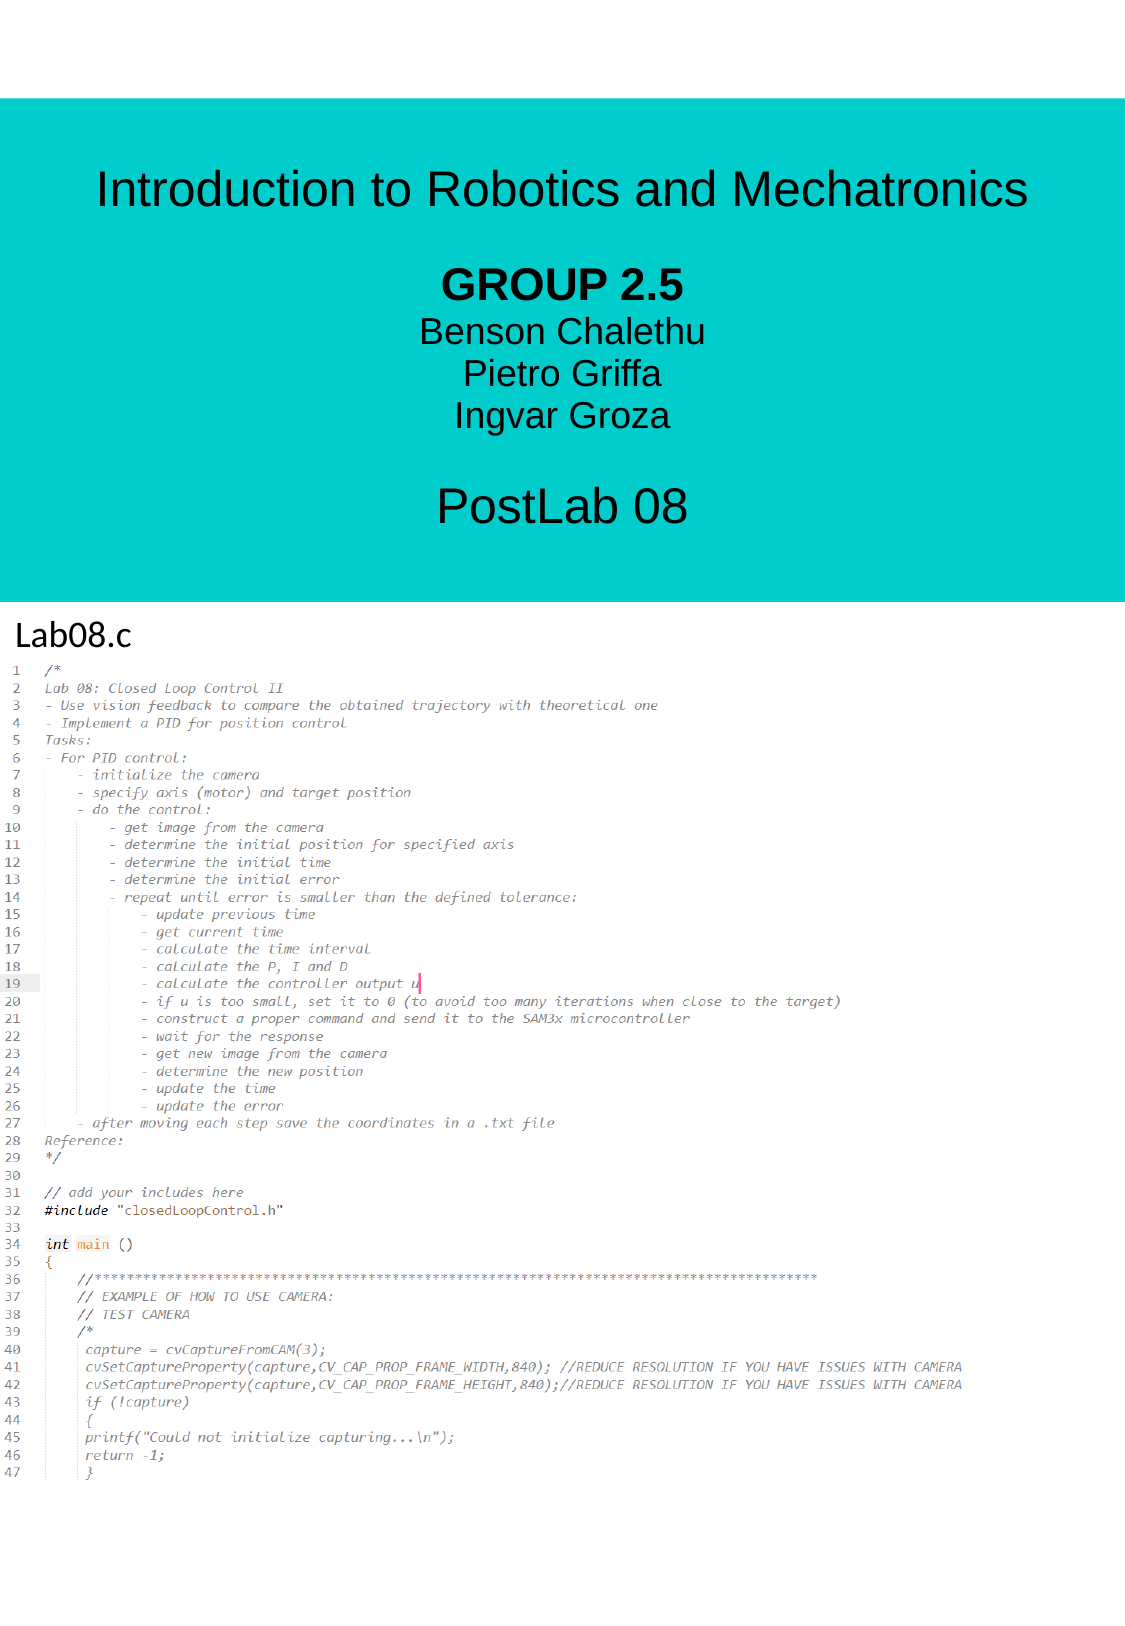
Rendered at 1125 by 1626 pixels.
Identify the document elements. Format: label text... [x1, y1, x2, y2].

text_box Lab08.c [0, 602, 1125, 663]
text_box Introduction to Robotics and Mechatronics GROUP 2.5 Benson Chalethu Pietro Griffa Ingvar Groza PostLab 08 [0, 98, 1125, 602]
picture [0, 663, 1125, 1482]
